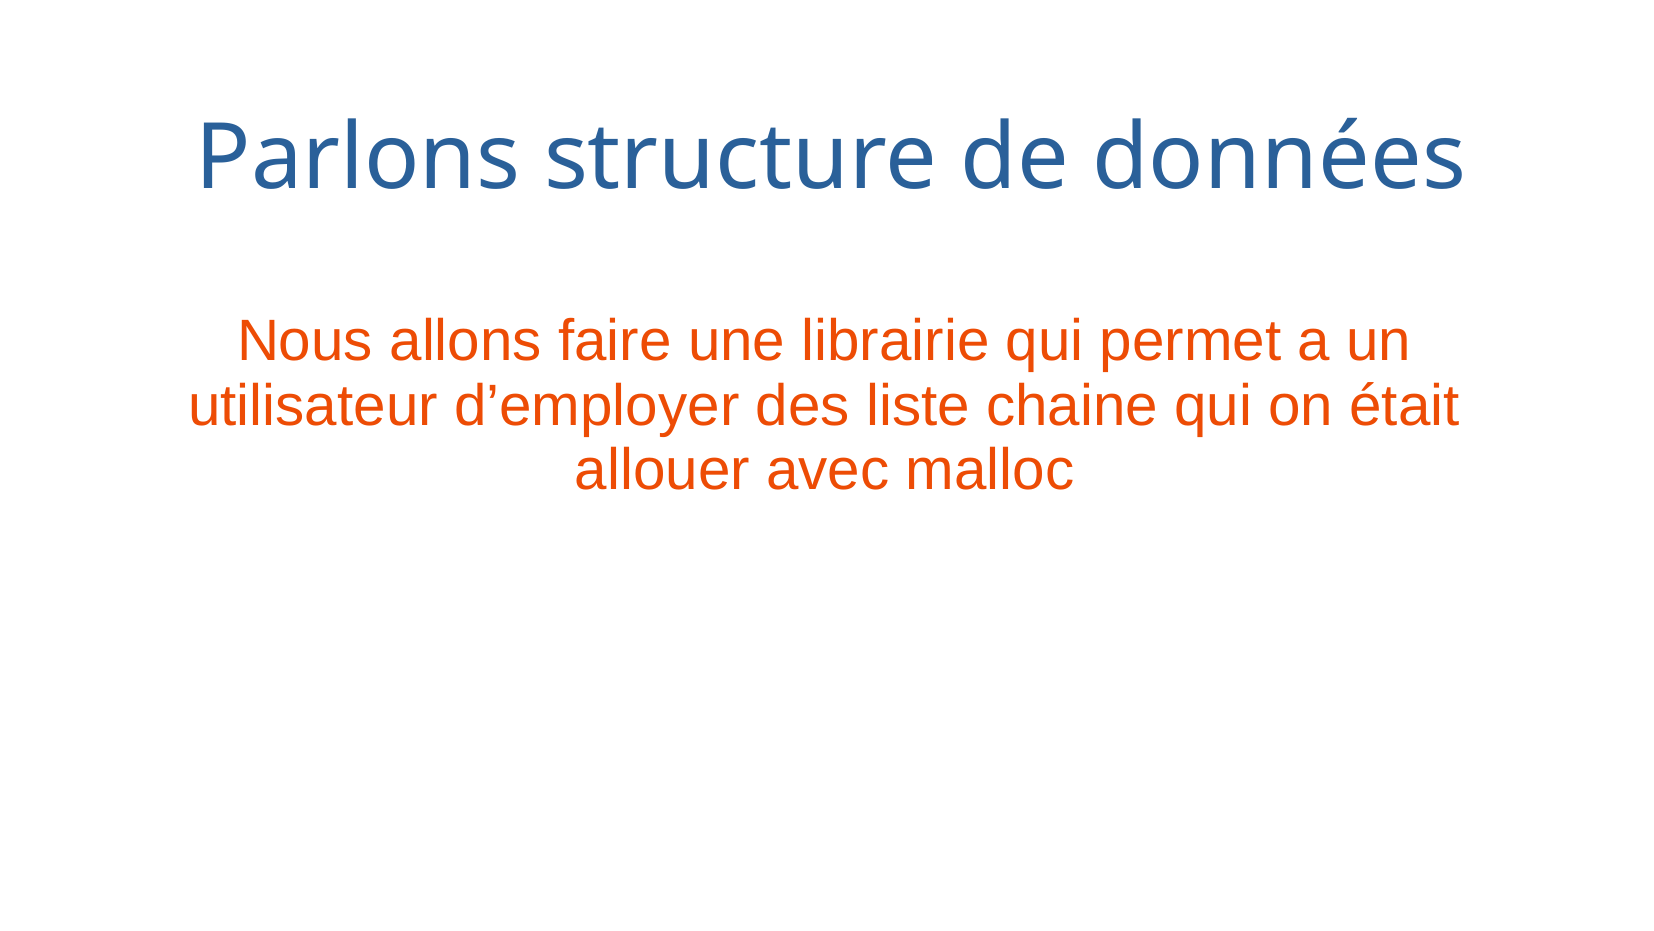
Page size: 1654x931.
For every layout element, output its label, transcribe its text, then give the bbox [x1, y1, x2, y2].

title Parlons structure de données [86, 74, 1576, 231]
text_box Nous allons faire une librairie qui permet a un utilisateur d’employer des liste chaine qui on était allouer avec malloc [112, 299, 1538, 825]
